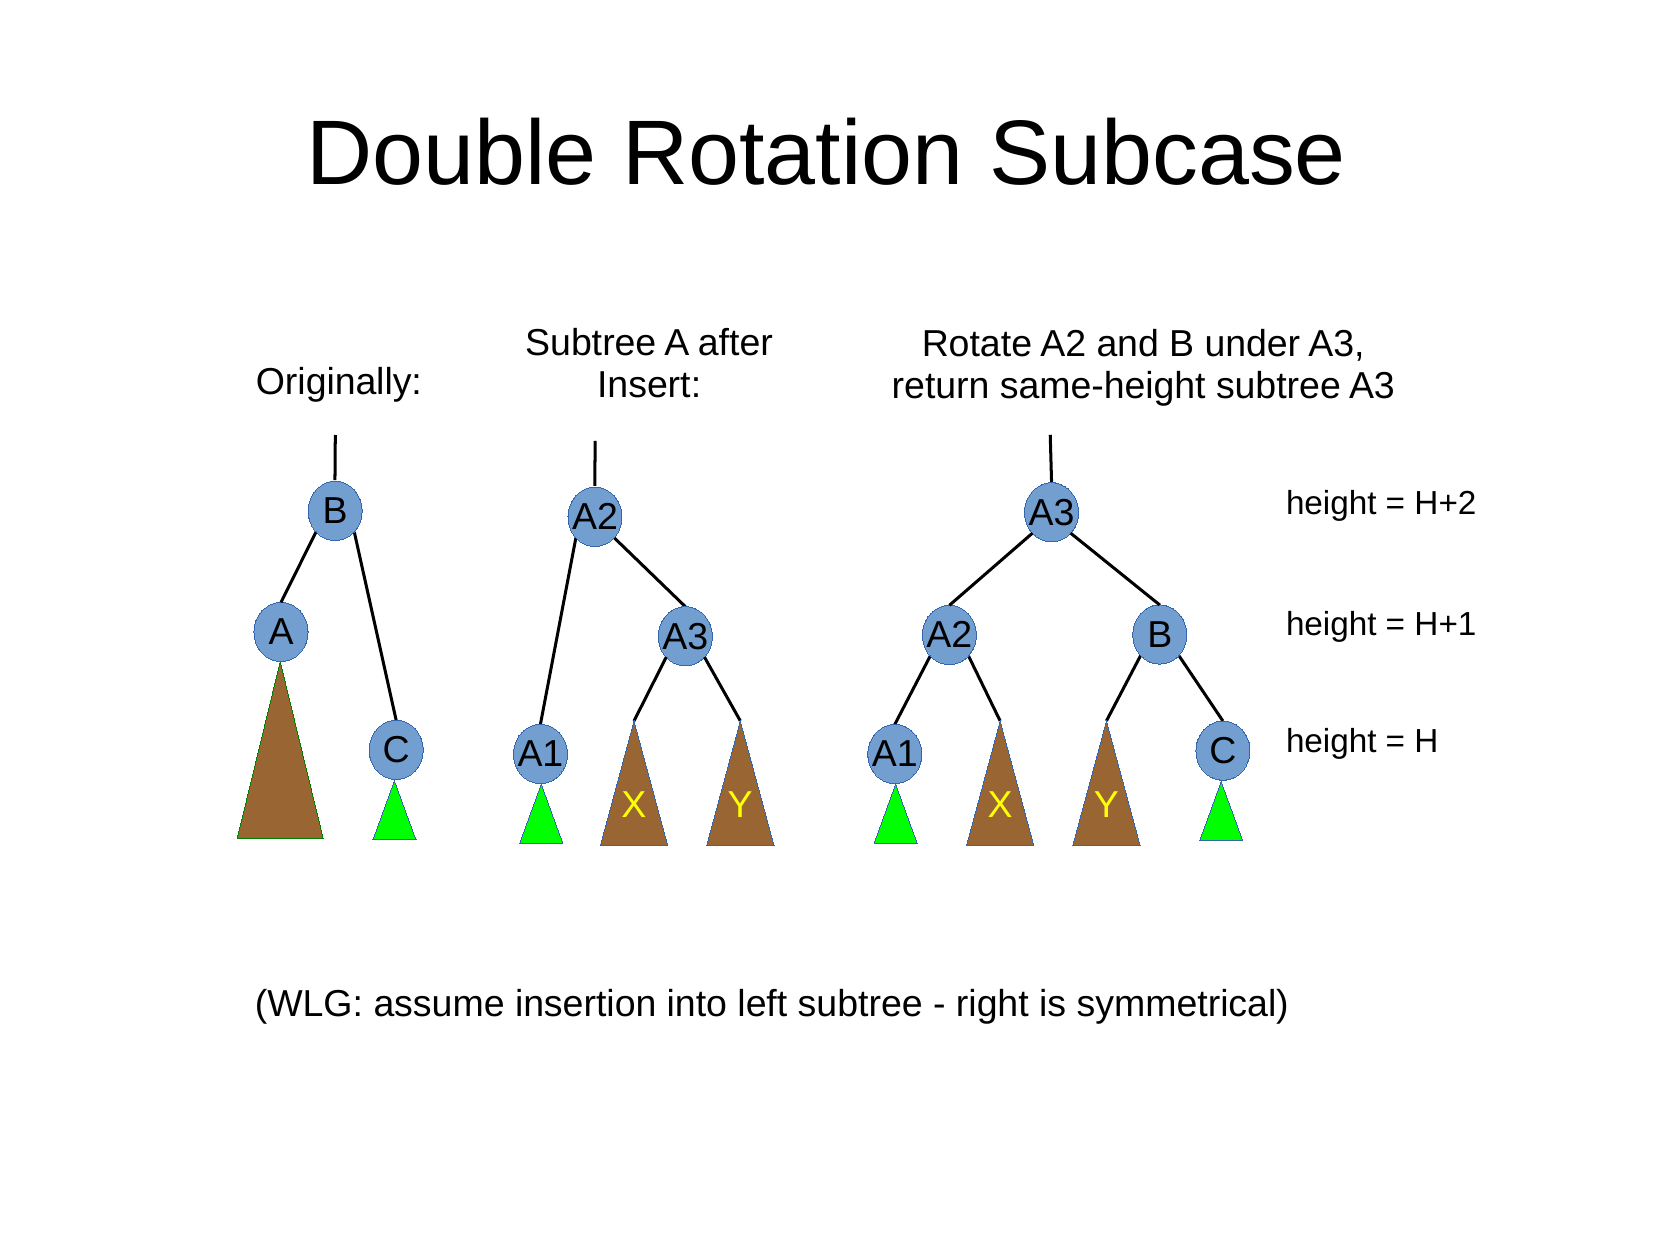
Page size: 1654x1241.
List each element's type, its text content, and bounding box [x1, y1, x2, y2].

text_box C [1195, 721, 1250, 781]
text_box height = H+2 [1271, 476, 1596, 560]
text_box [237, 662, 324, 839]
text_box [519, 784, 563, 844]
text_box C [369, 720, 424, 780]
text_box height = H [1271, 715, 1557, 798]
text_box B [1132, 604, 1187, 665]
text_box Rotate A2 and B under A3, return same-height subtree A3 [876, 315, 1410, 414]
title Double Rotation Subcase [82, 49, 1571, 257]
text_box (WLG: assume insertion into left subtree - right is symmetrical) [240, 975, 1305, 1032]
text_box Y [706, 720, 775, 846]
text_box B [308, 481, 363, 541]
text_box height = H+1 [1271, 597, 1596, 681]
text_box [1199, 781, 1243, 841]
text_box X [966, 720, 1034, 846]
text_box X [600, 720, 668, 846]
text_box [372, 780, 417, 840]
text_box A [253, 602, 309, 662]
text_box [874, 784, 918, 844]
text_box A2 [922, 605, 977, 665]
text_box Subtree A after Insert: [510, 314, 796, 420]
text_box A3 [658, 606, 713, 666]
text_box Y [1072, 720, 1141, 846]
text_box A2 [567, 487, 622, 547]
text_box A1 [867, 724, 922, 784]
text_box Originally: [241, 352, 437, 410]
text_box A3 [1024, 482, 1079, 542]
text_box A1 [513, 724, 568, 784]
